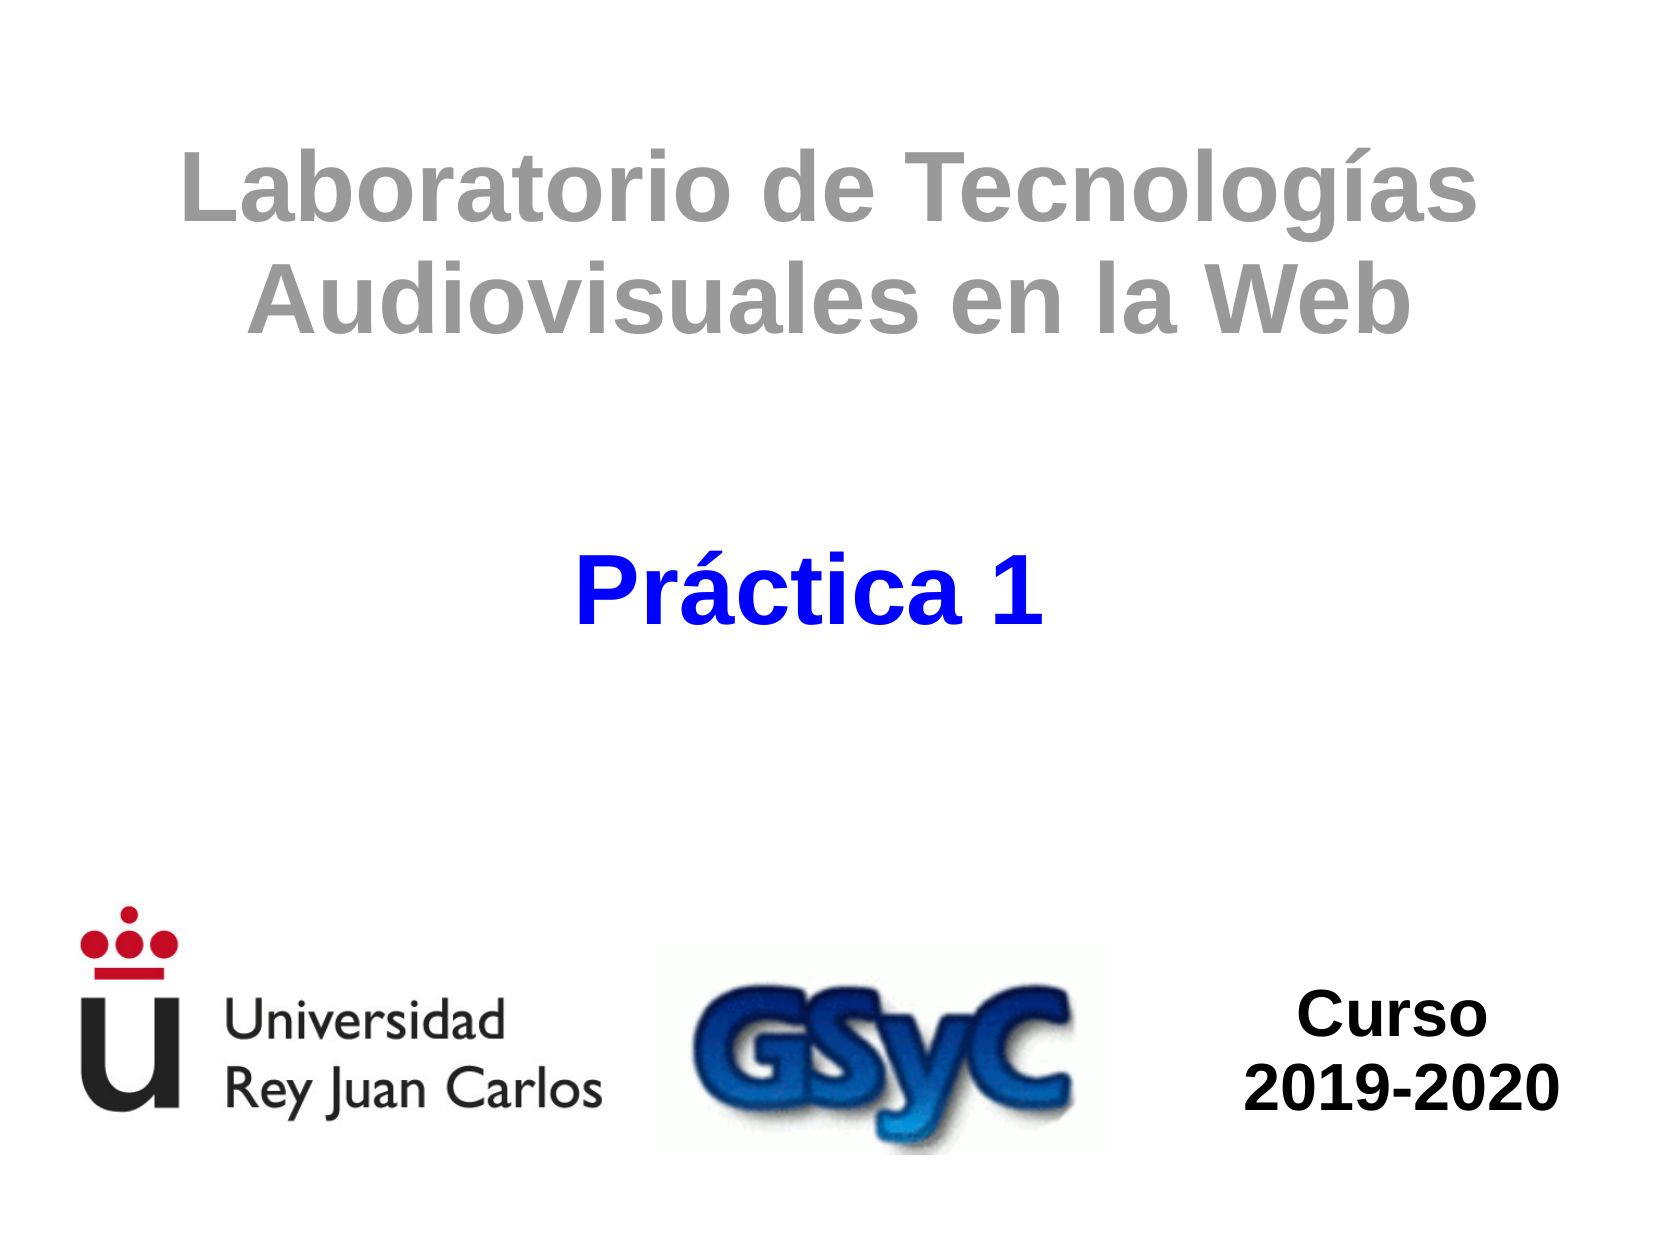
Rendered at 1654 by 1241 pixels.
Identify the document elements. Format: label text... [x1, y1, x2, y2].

title Curso 2019-2020 [1200, 975, 1606, 1126]
title Práctica 1 [135, 489, 1486, 691]
picture [46, 884, 631, 1141]
title Laboratorio de Tecnologías Audiovisuales en la Web [144, 75, 1516, 411]
picture [653, 944, 1111, 1156]
